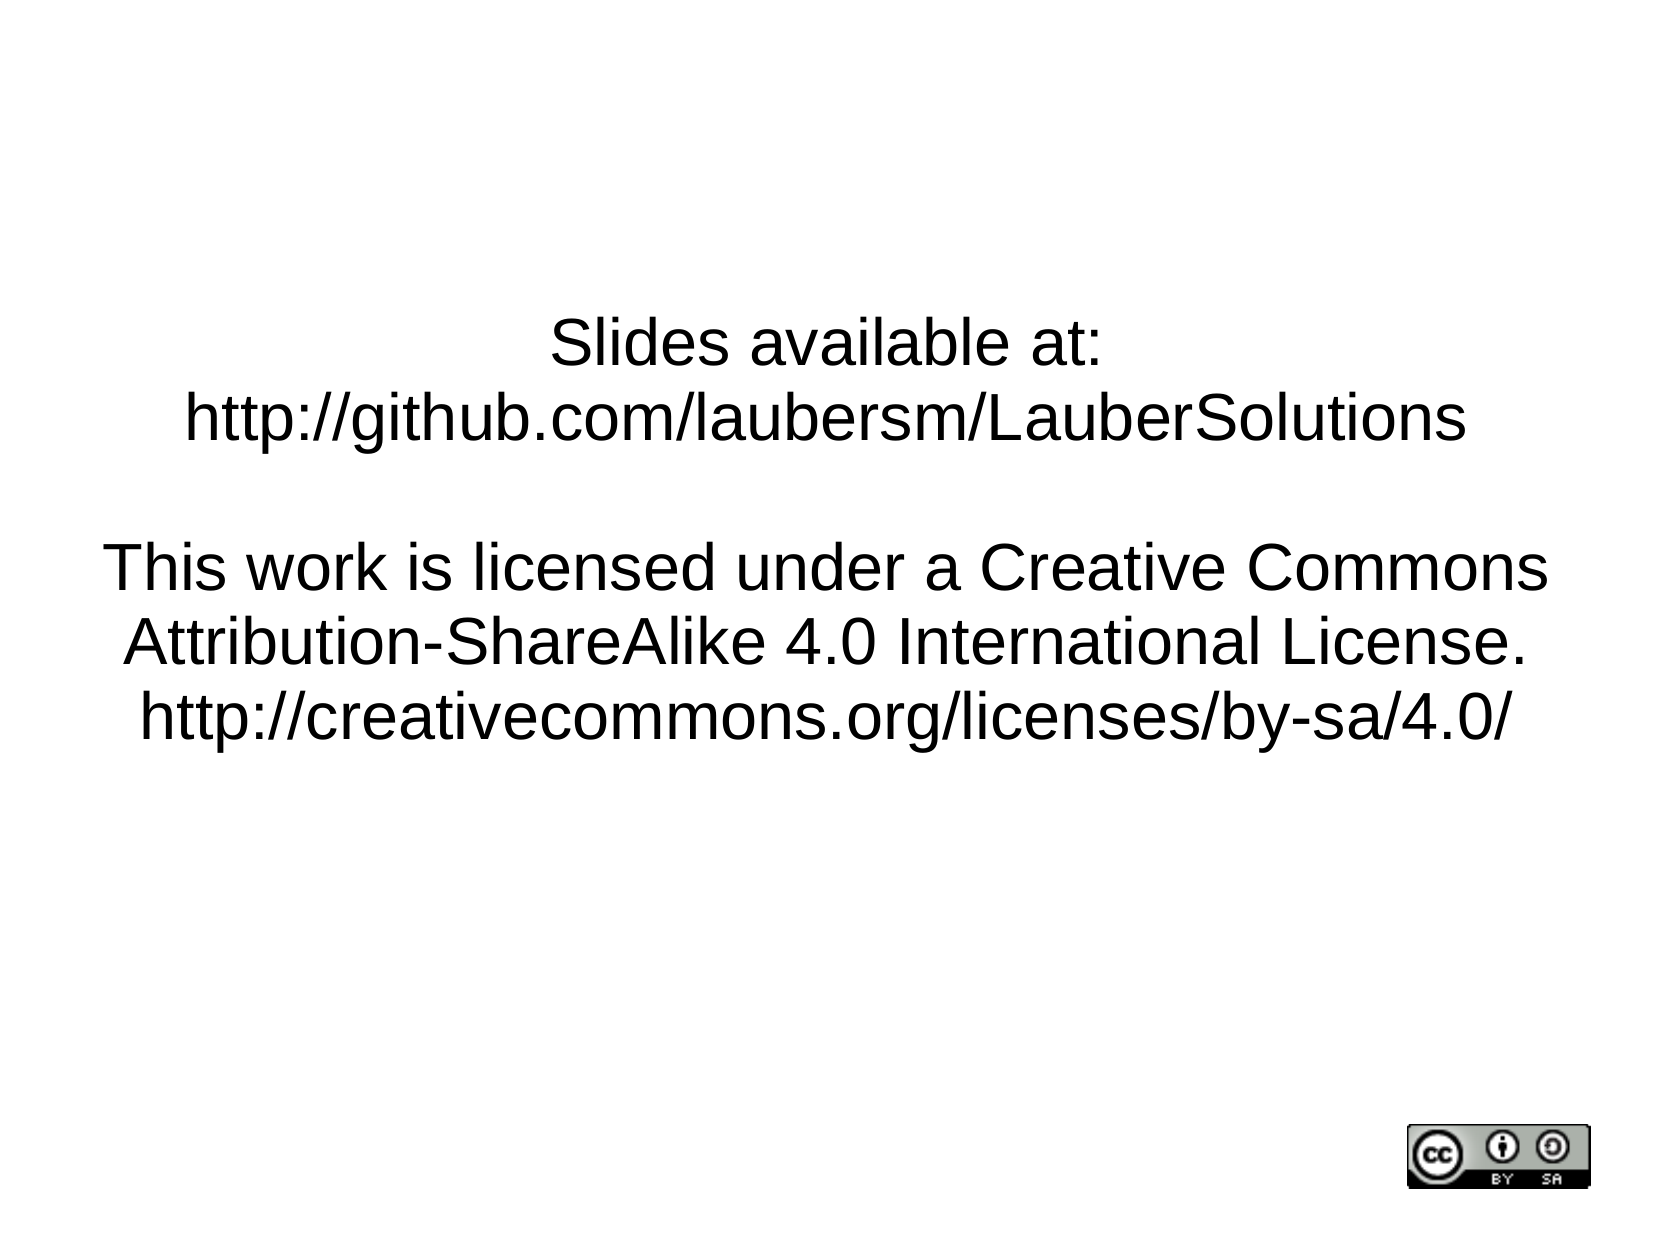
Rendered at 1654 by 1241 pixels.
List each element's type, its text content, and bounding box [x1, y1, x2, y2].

subtitle Slides available at: http://github.com/laubersm/LauberSolutions This work is licensed under a Creative Commons Attribution-ShareAlike 4.0 International License. http://creativecommons.org/licenses/by-sa/4.0/ [82, 49, 1571, 1010]
picture [1407, 1124, 1591, 1189]
